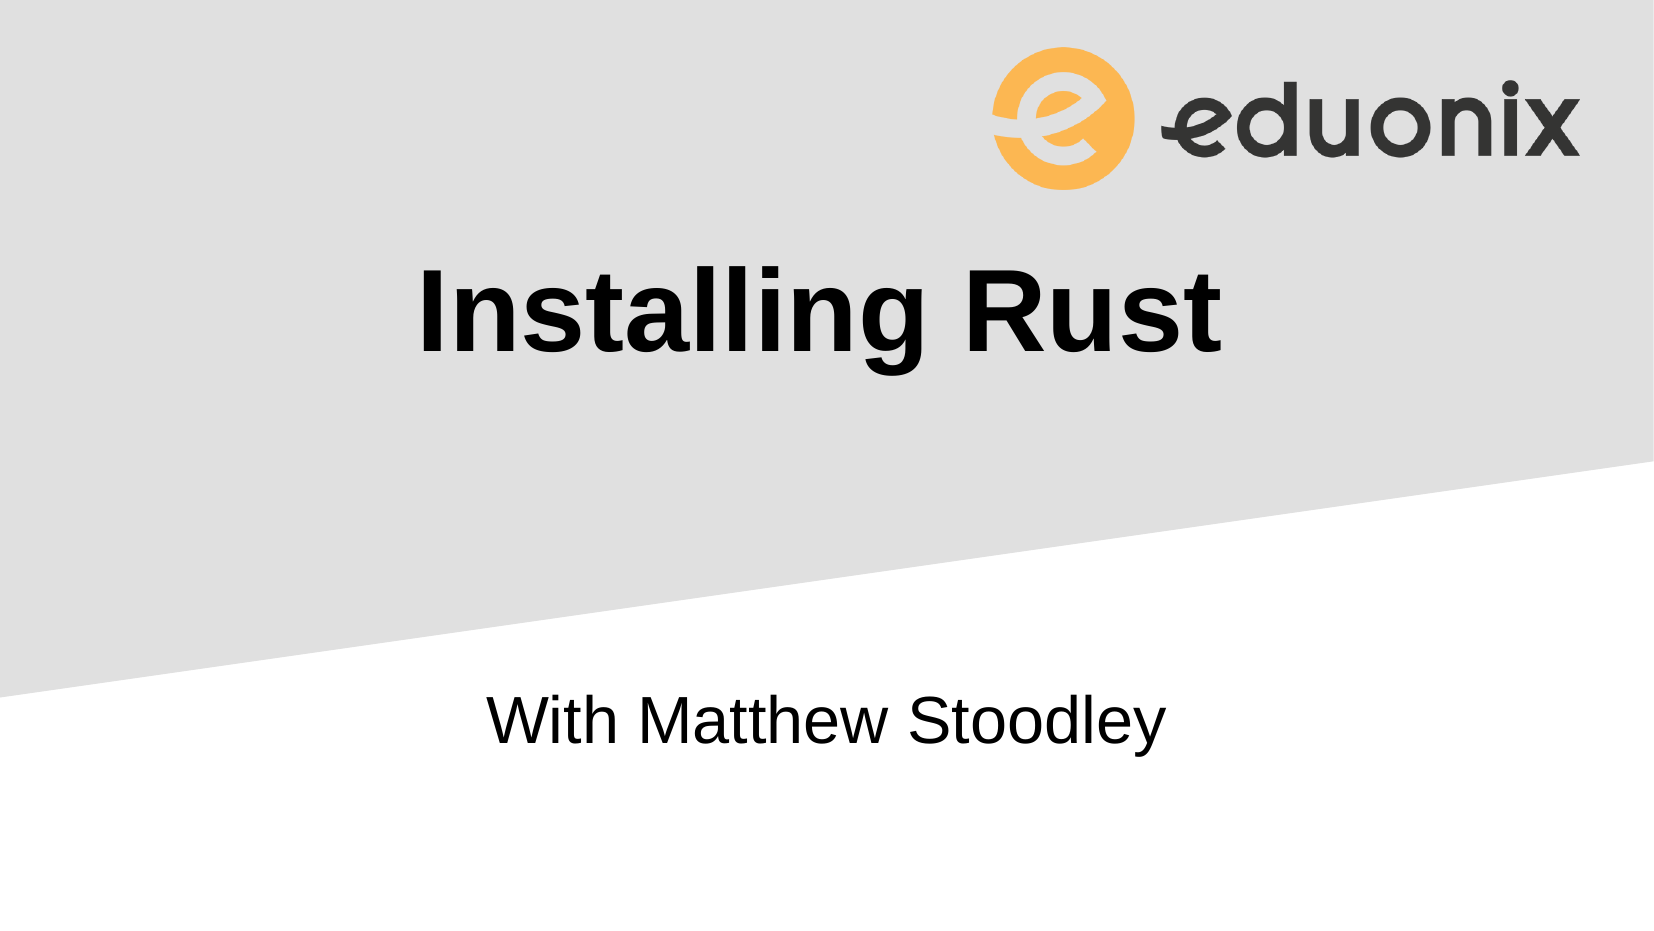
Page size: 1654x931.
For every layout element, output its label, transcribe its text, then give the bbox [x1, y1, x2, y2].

subtitle With Matthew Stoodley [93, 578, 1561, 863]
title Installing Rust [75, 37, 1564, 585]
picture [992, 47, 1580, 190]
